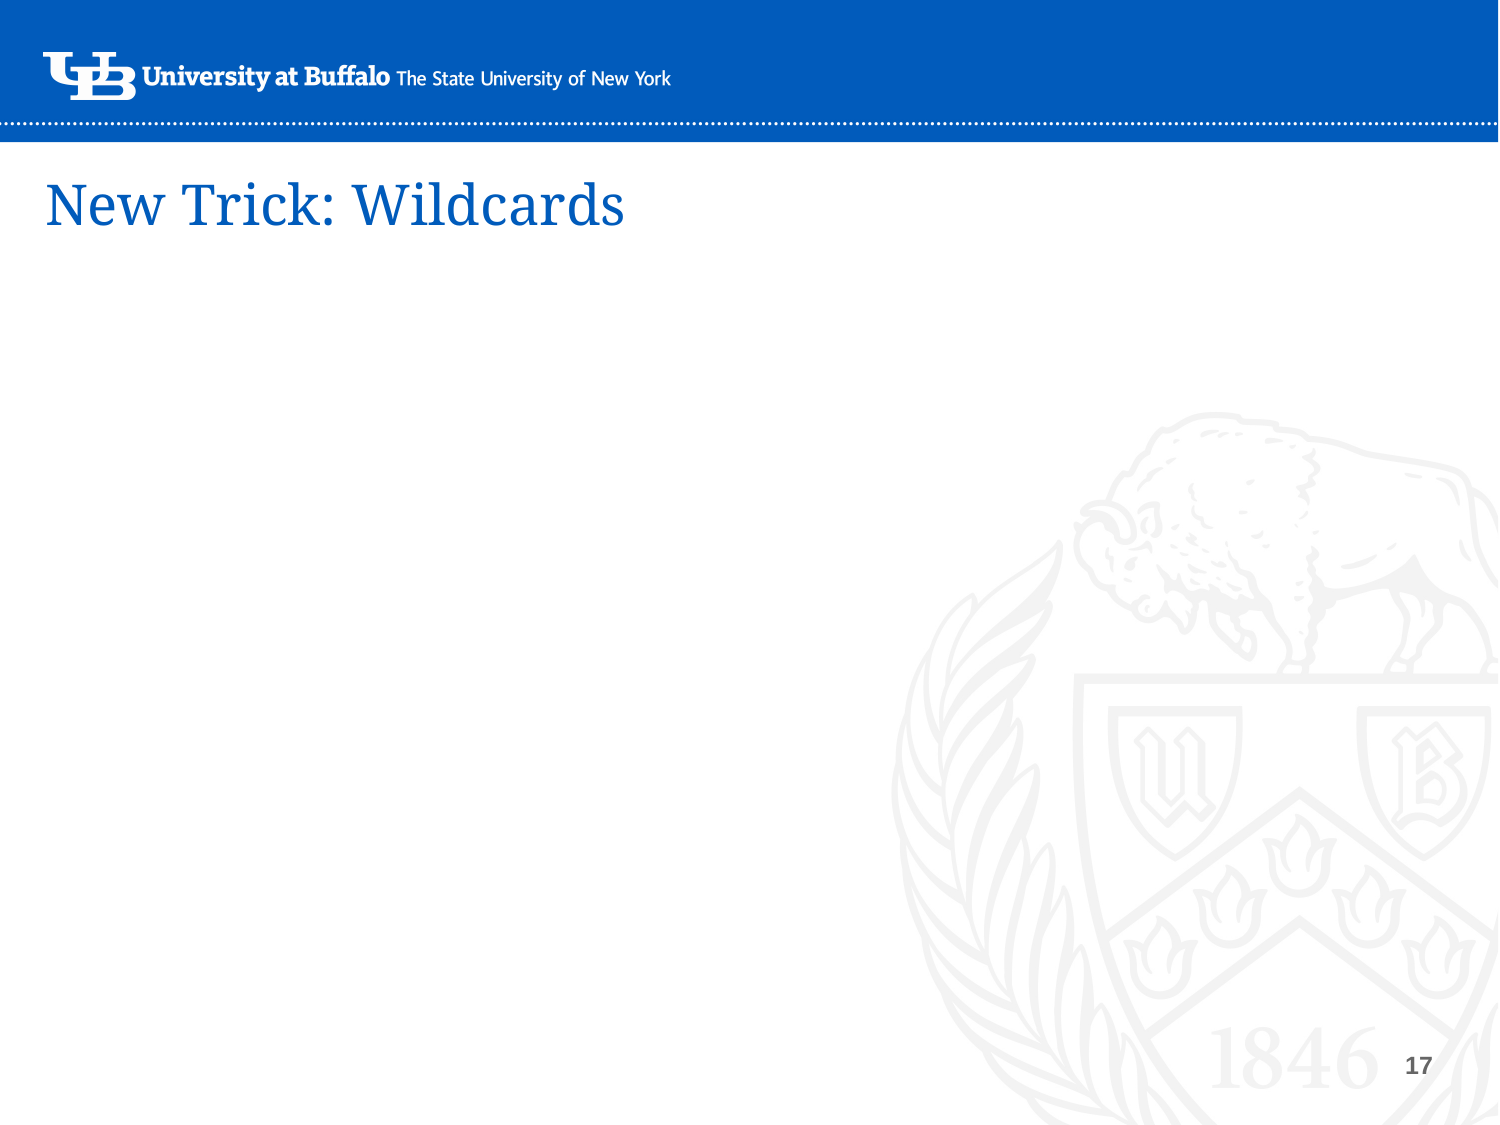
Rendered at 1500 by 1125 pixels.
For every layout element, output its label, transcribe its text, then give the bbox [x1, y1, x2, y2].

title New Trick: Wildcards [30, 165, 1387, 244]
picture [0, 0, 1499, 1125]
